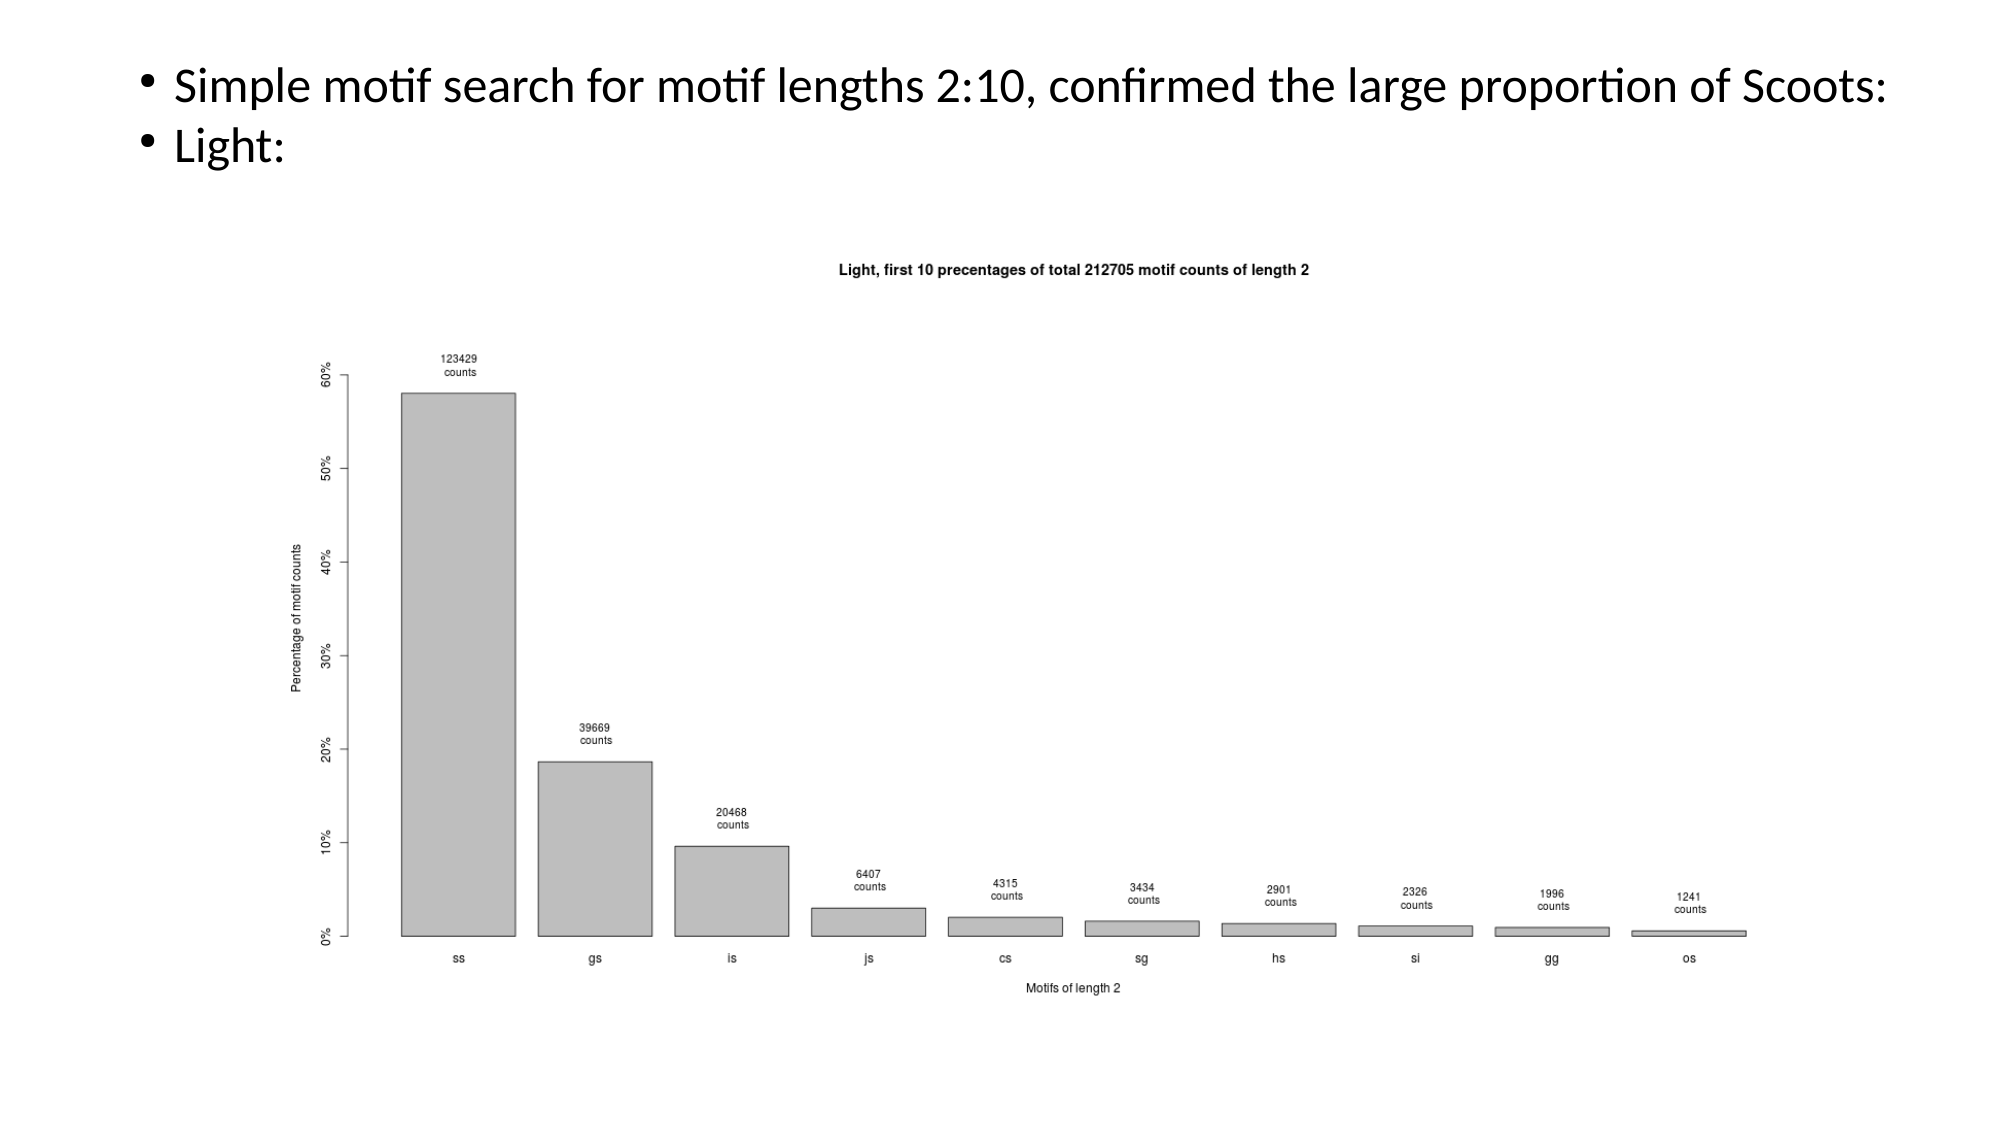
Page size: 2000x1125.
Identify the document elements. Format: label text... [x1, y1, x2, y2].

picture [287, 239, 1831, 1012]
text_box Simple motif search for motif lengths 2:10, confirmed the large proportion of Scoots: Light: [0, 0, 2000, 946]
